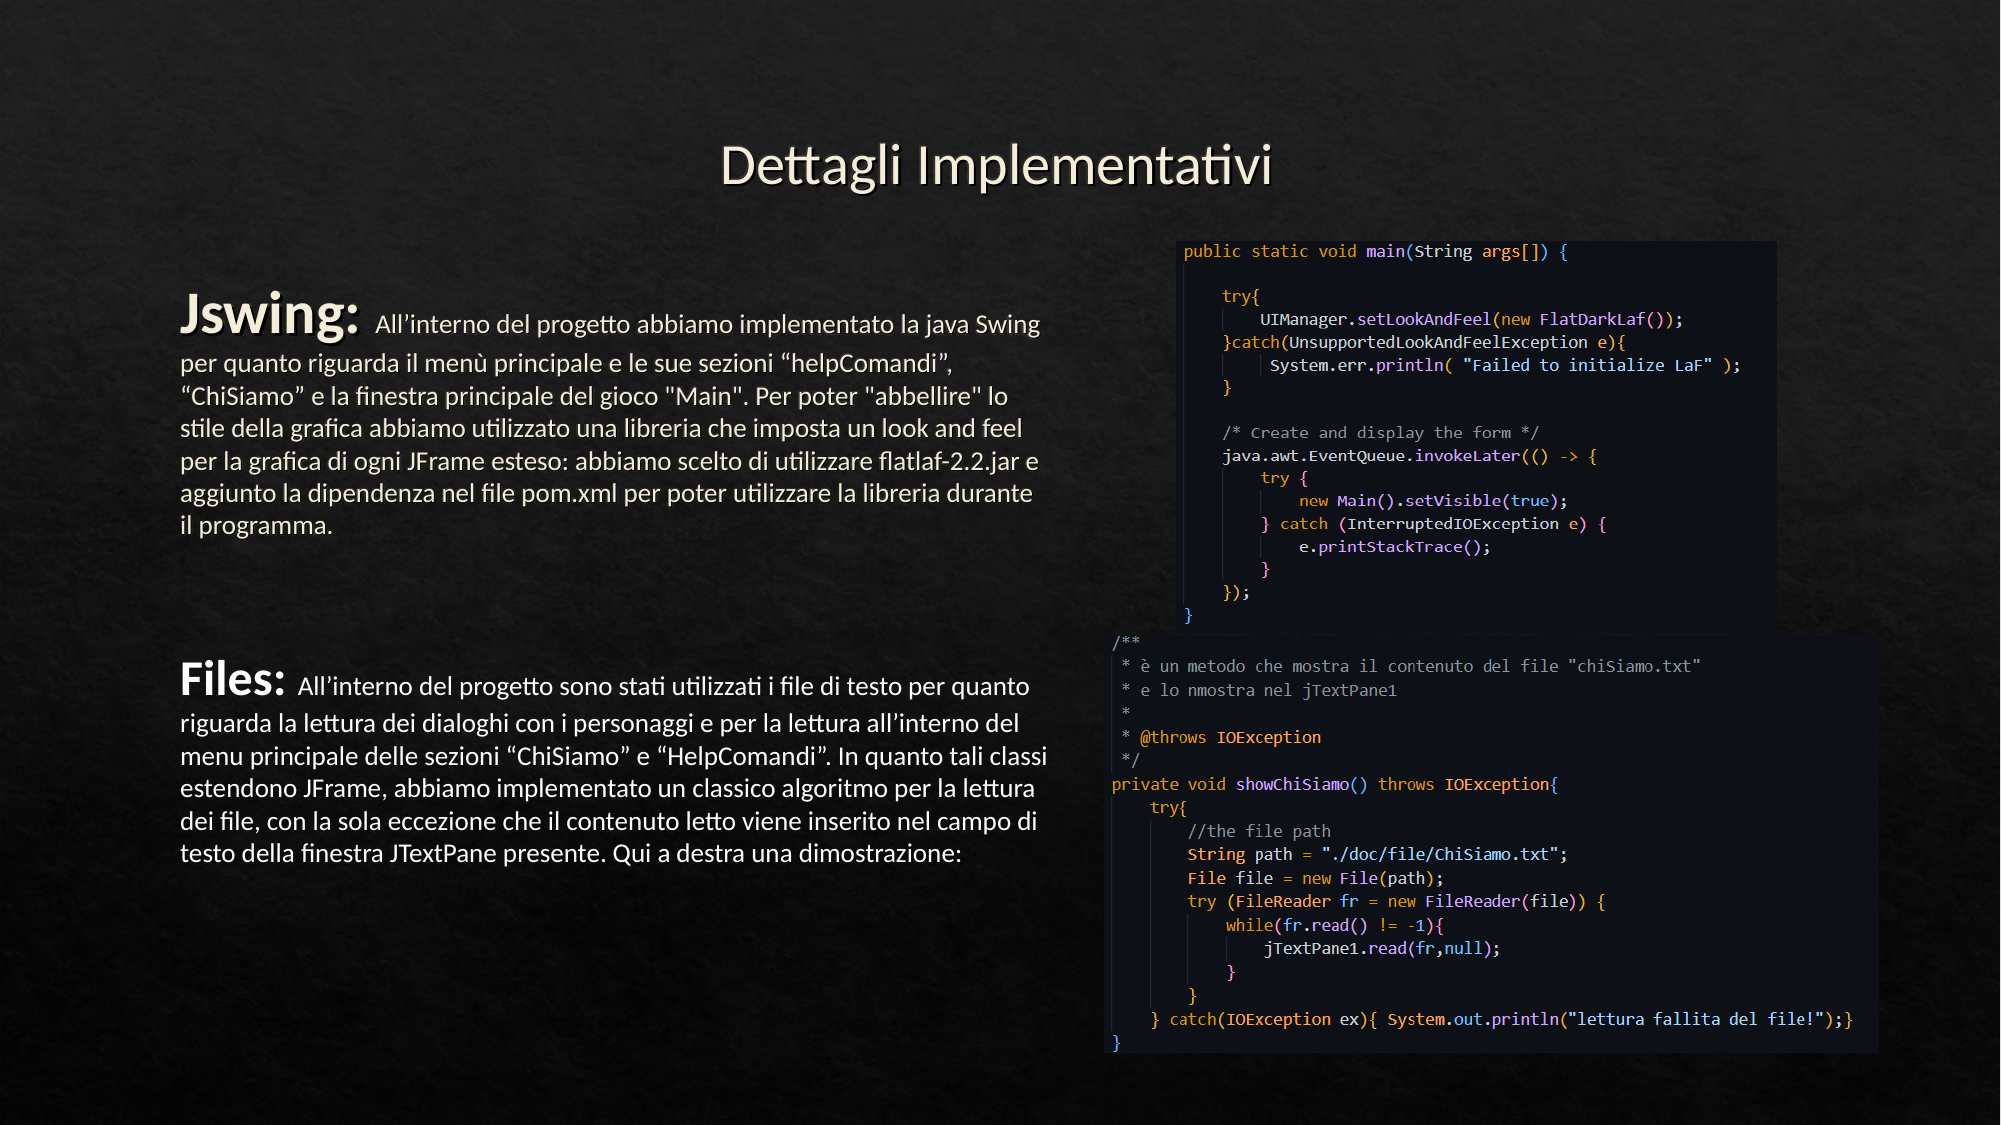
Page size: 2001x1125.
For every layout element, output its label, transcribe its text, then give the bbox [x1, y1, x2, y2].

picture [1176, 241, 1777, 633]
picture [1104, 636, 1879, 1053]
text_box Files: All’interno del progetto sono stati utilizzati i file di testo per quanto riguarda la lettura dei dialoghi con i personaggi e per la lettura all’interno del menu principale delle sezioni “ChiSiamo” e “HelpComandi”. In quanto tali classi estendono JFrame, abbiamo implementato un classico algoritmo per la lettura dei file, con la sola eccezione che il contenuto letto viene inserito nel campo di testo della finestra JTextPane presente. Qui a destra una dimostrazione: [165, 638, 1087, 879]
title Dettagli Implementativi [149, 96, 1845, 205]
list Jswing: All’interno del progetto abbiamo implementato la java Swing per quanto riguarda il menù principale e le sue sezioni “helpComandi”, “ChiSiamo” e la finestra principale del gioco "Main". Per poter "abbellire" lo stile della grafica abbiamo utilizzato una libreria che imposta un look and feel per la grafica di ogni JFrame esteso: abbiamo scelto di utilizzare flatlaf-2.2.jar e aggiunto la dipendenza nel file pom.xml per poter utilizzare la libreria durante il programma. [165, 265, 1061, 578]
